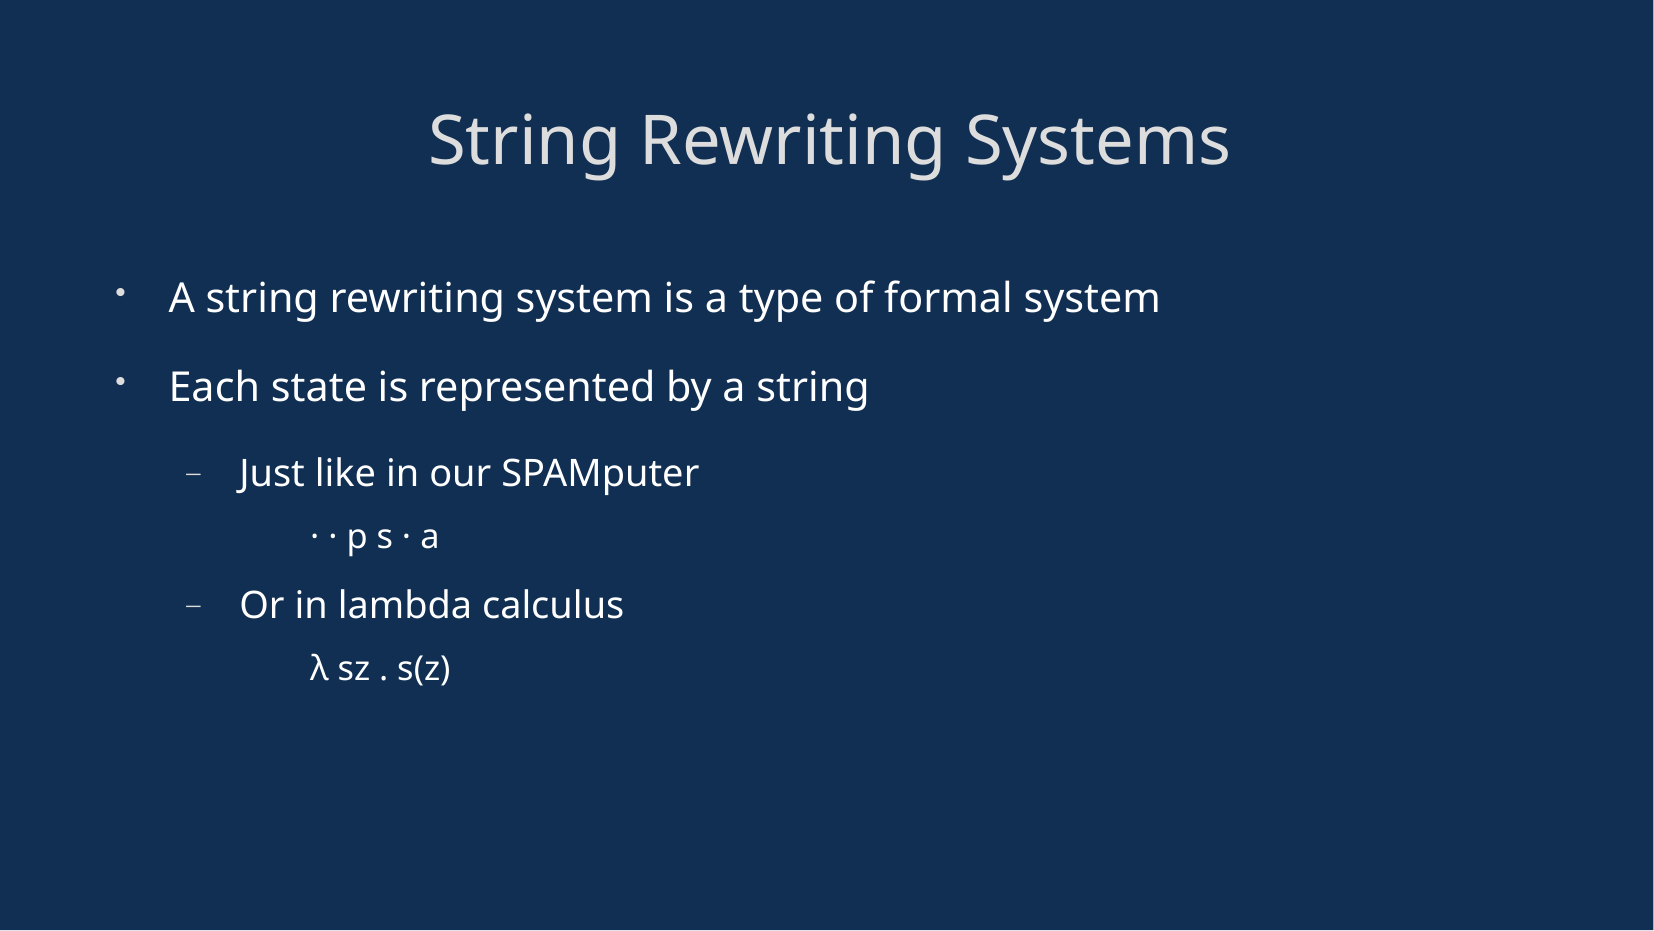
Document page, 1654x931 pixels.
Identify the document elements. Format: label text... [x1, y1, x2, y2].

title String Rewriting Systems [97, 56, 1563, 220]
list A string rewriting system is a type of formal system Each state is represented by a string Just like in our SPAMputer · · p s · a Or in lambda calculus λ sz . s(z) [97, 268, 1563, 806]
